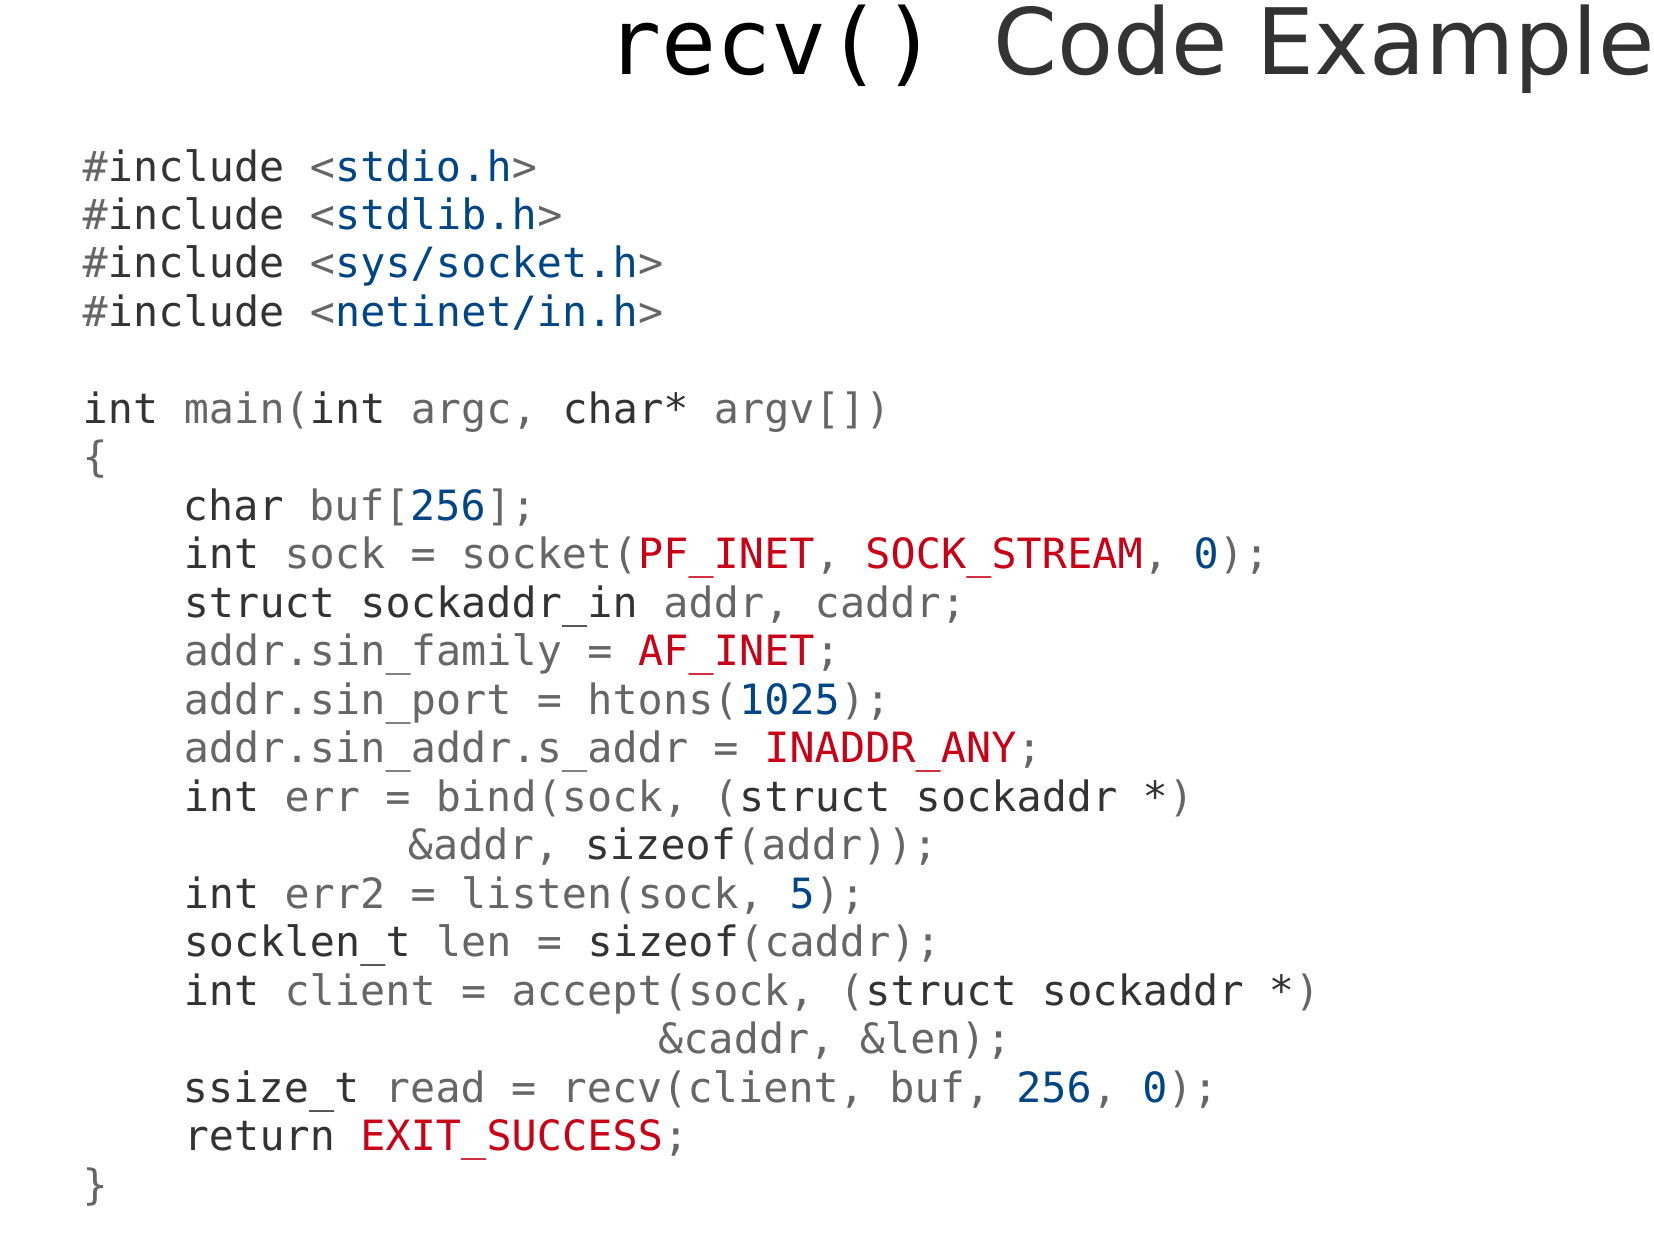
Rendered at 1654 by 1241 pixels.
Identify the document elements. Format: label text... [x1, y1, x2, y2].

subtitle #include <stdio.h> #include <stdlib.h> #include <sys/socket.h> #include <netinet/in.h> int main(int argc, char* argv[]) { char buf[256]; int sock = socket(PF_INET, SOCK_STREAM, 0); struct sockaddr_in addr, caddr; addr.sin_family = AF_INET; addr.sin_port = htons(1025); addr.sin_addr.s_addr = INADDR_ANY; int err = bind(sock, (struct sockaddr *) &addr, sizeof(addr)); int err2 = listen(sock, 5); socklen_t len = sizeof(caddr); int client = accept(sock, (struct sockaddr *) &caddr, &len); ssize_t read = recv(client, buf, 256, 0); return EXIT_SUCCESS; } [82, 142, 1571, 1241]
title recv() Code Example [386, 0, 1654, 146]
